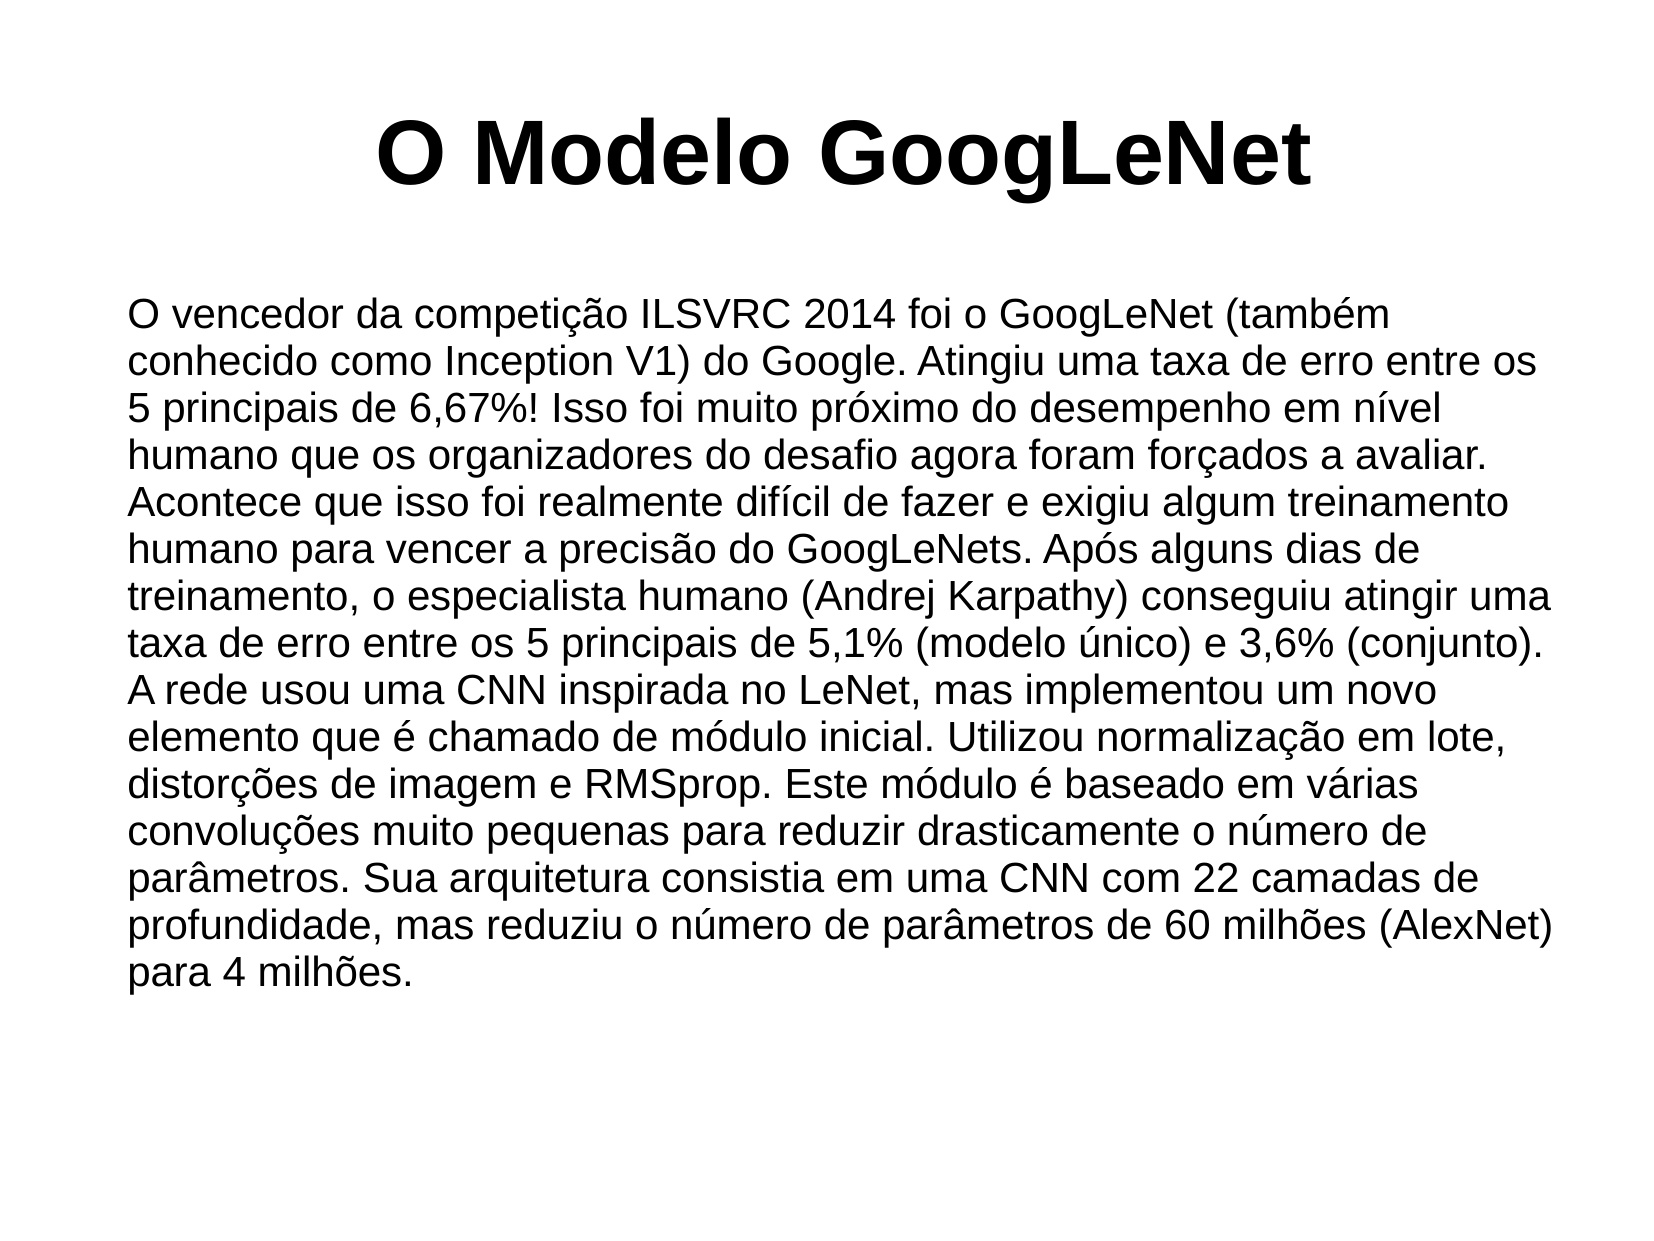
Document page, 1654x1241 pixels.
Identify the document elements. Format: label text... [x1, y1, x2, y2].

title O Modelo GoogLeNet [82, 49, 1571, 257]
list O vencedor da competição ILSVRC 2014 foi o GoogLeNet (também conhecido como Inception V1) do Google. Atingiu uma taxa de erro entre os 5 principais de 6,67%! Isso foi muito próximo do desempenho em nível humano que os organizadores do desafio agora foram forçados a avaliar. Acontece que isso foi realmente difícil de fazer e exigiu algum treinamento humano para vencer a precisão do GoogLeNets. Após alguns dias de treinamento, o especialista humano (Andrej Karpathy) conseguiu atingir uma taxa de erro entre os 5 principais de 5,1% (modelo único) e 3,6% (conjunto). A rede usou uma CNN inspirada no LeNet, mas implementou um novo elemento que é chamado de módulo inicial. Utilizou normalização em lote, distorções de imagem e RMSprop. Este módulo é baseado em várias convoluções muito pequenas para reduzir drasticamente o número de parâmetros. Sua arquitetura consistia em uma CNN com 22 camadas de profundidade, mas reduziu o número de parâmetros de 60 milhões (AlexNet) para 4 milhões. [82, 290, 1571, 1010]
